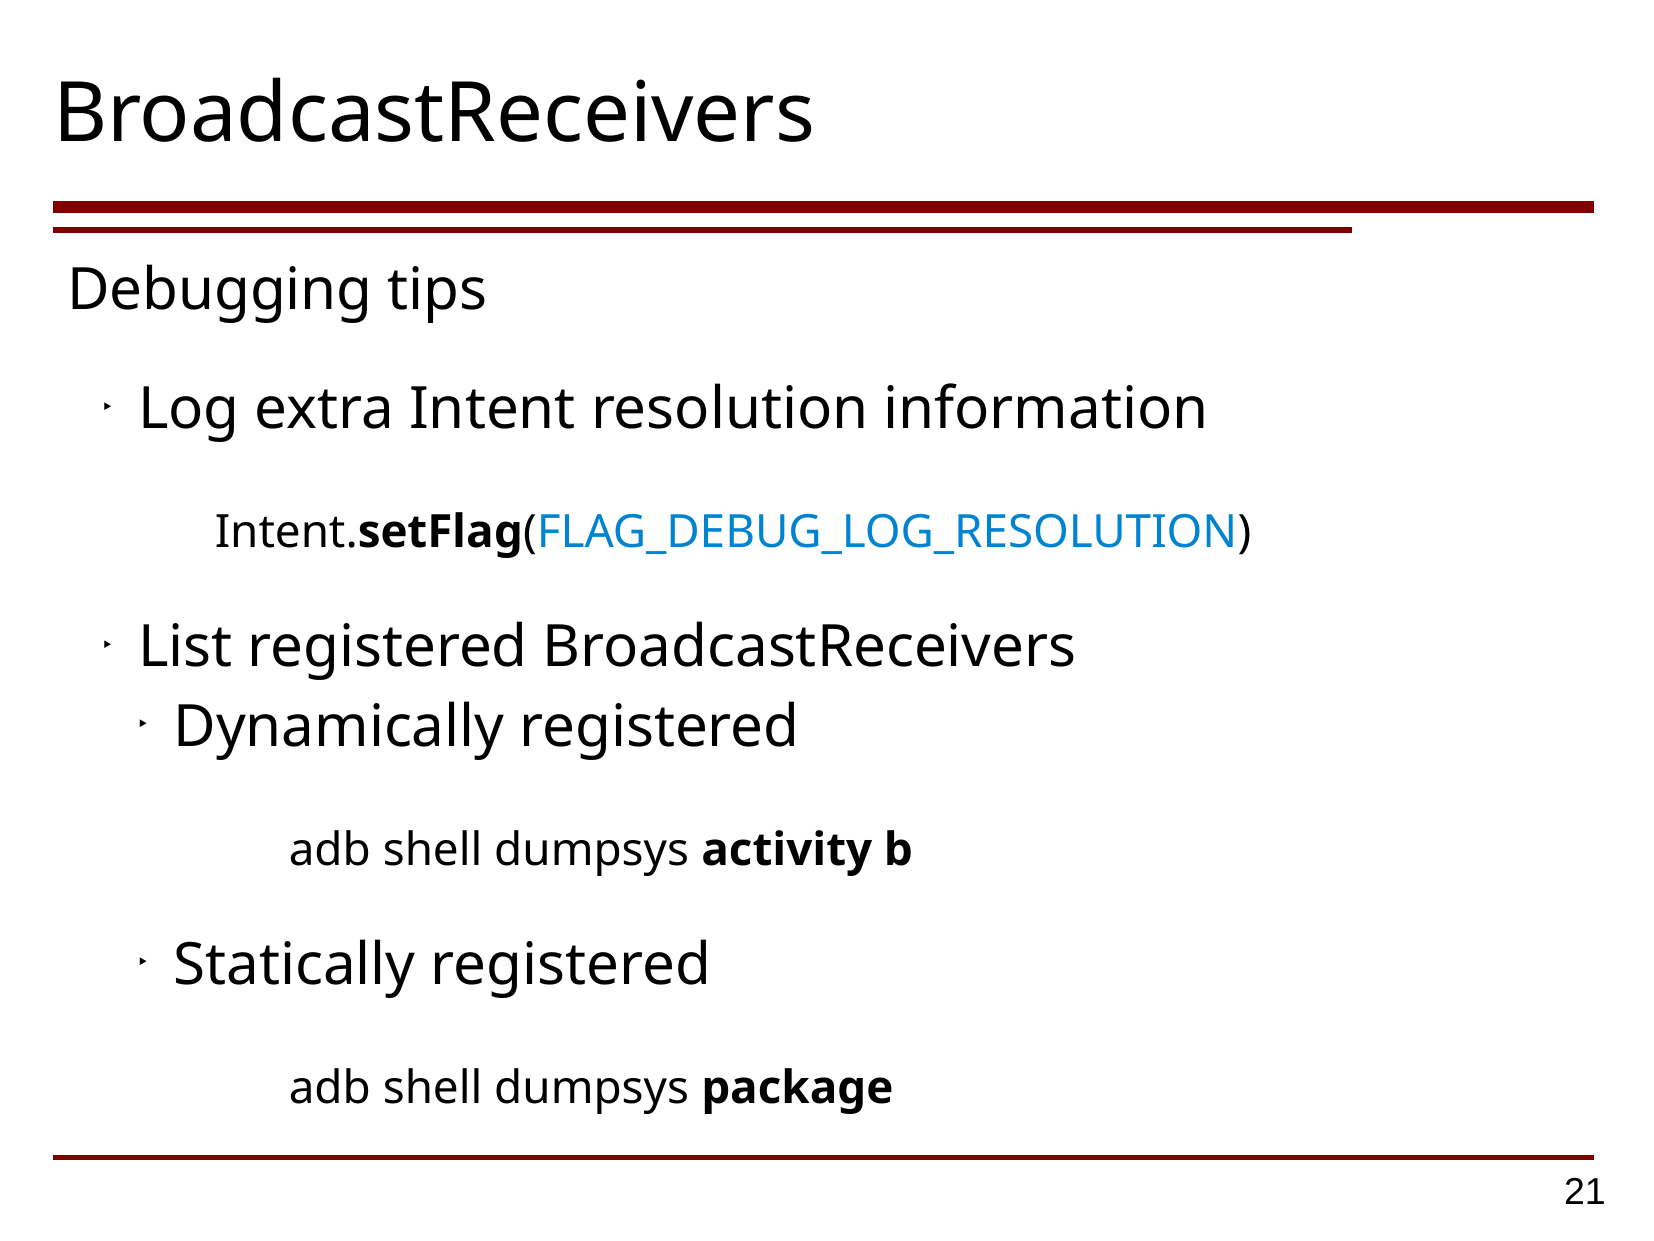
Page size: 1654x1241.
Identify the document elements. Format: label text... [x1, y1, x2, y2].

text_box Debugging tips Log extra Intent resolution information Intent.setFlag(FLAG_DEBUG_LOG_RESOLUTION) List registered BroadcastReceivers Dynamically registered adb shell dumpsys activity b Statically registered adb shell dumpsys package [52, 240, 1464, 1152]
text_box <número> [35, 1163, 1654, 1221]
subtitle BroadcastReceivers [53, 48, 1542, 172]
